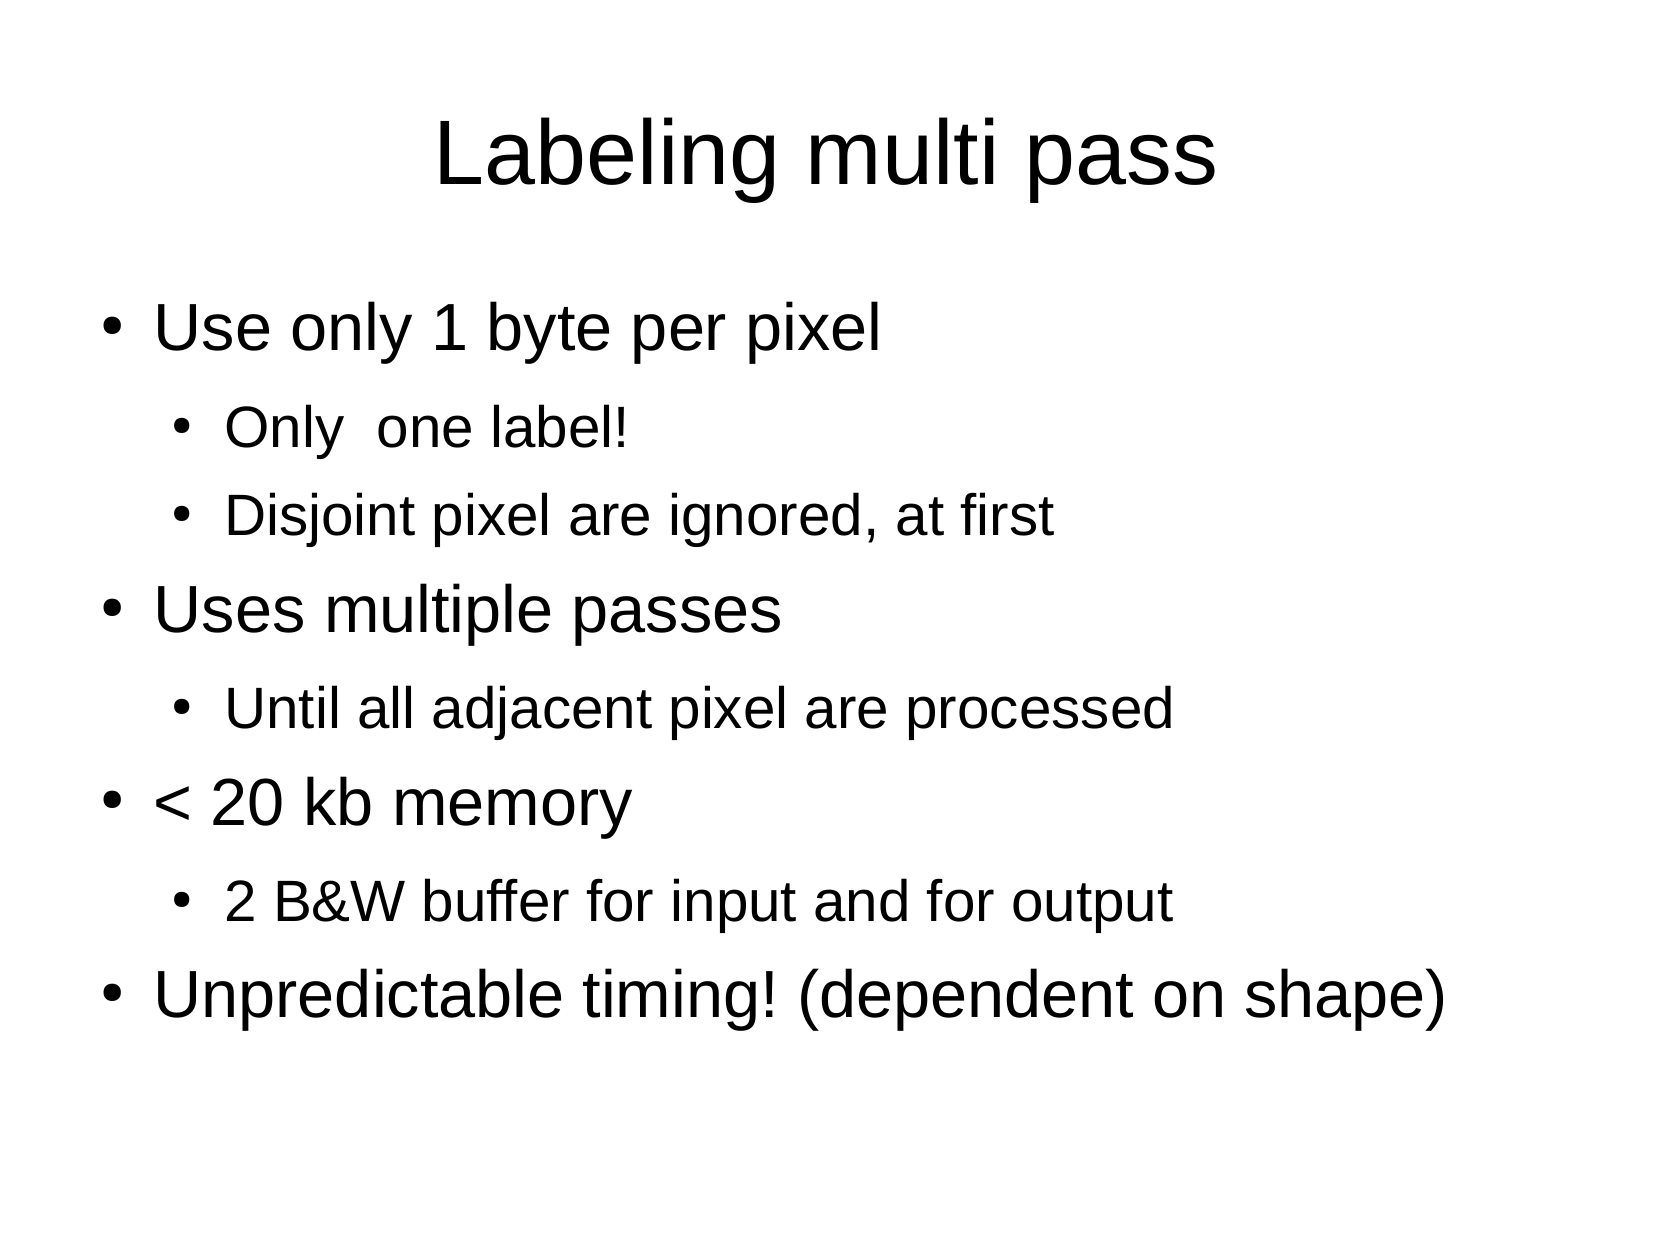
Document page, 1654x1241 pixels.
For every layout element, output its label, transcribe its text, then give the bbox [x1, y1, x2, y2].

title Labeling multi pass [82, 49, 1571, 257]
list Use only 1 byte per pixel Only one label! Disjoint pixel are ignored, at first Uses multiple passes Until all adjacent pixel are processed < 20 kb memory 2 B&W buffer for input and for output Unpredictable timing! (dependent on shape) [82, 290, 1571, 1109]
